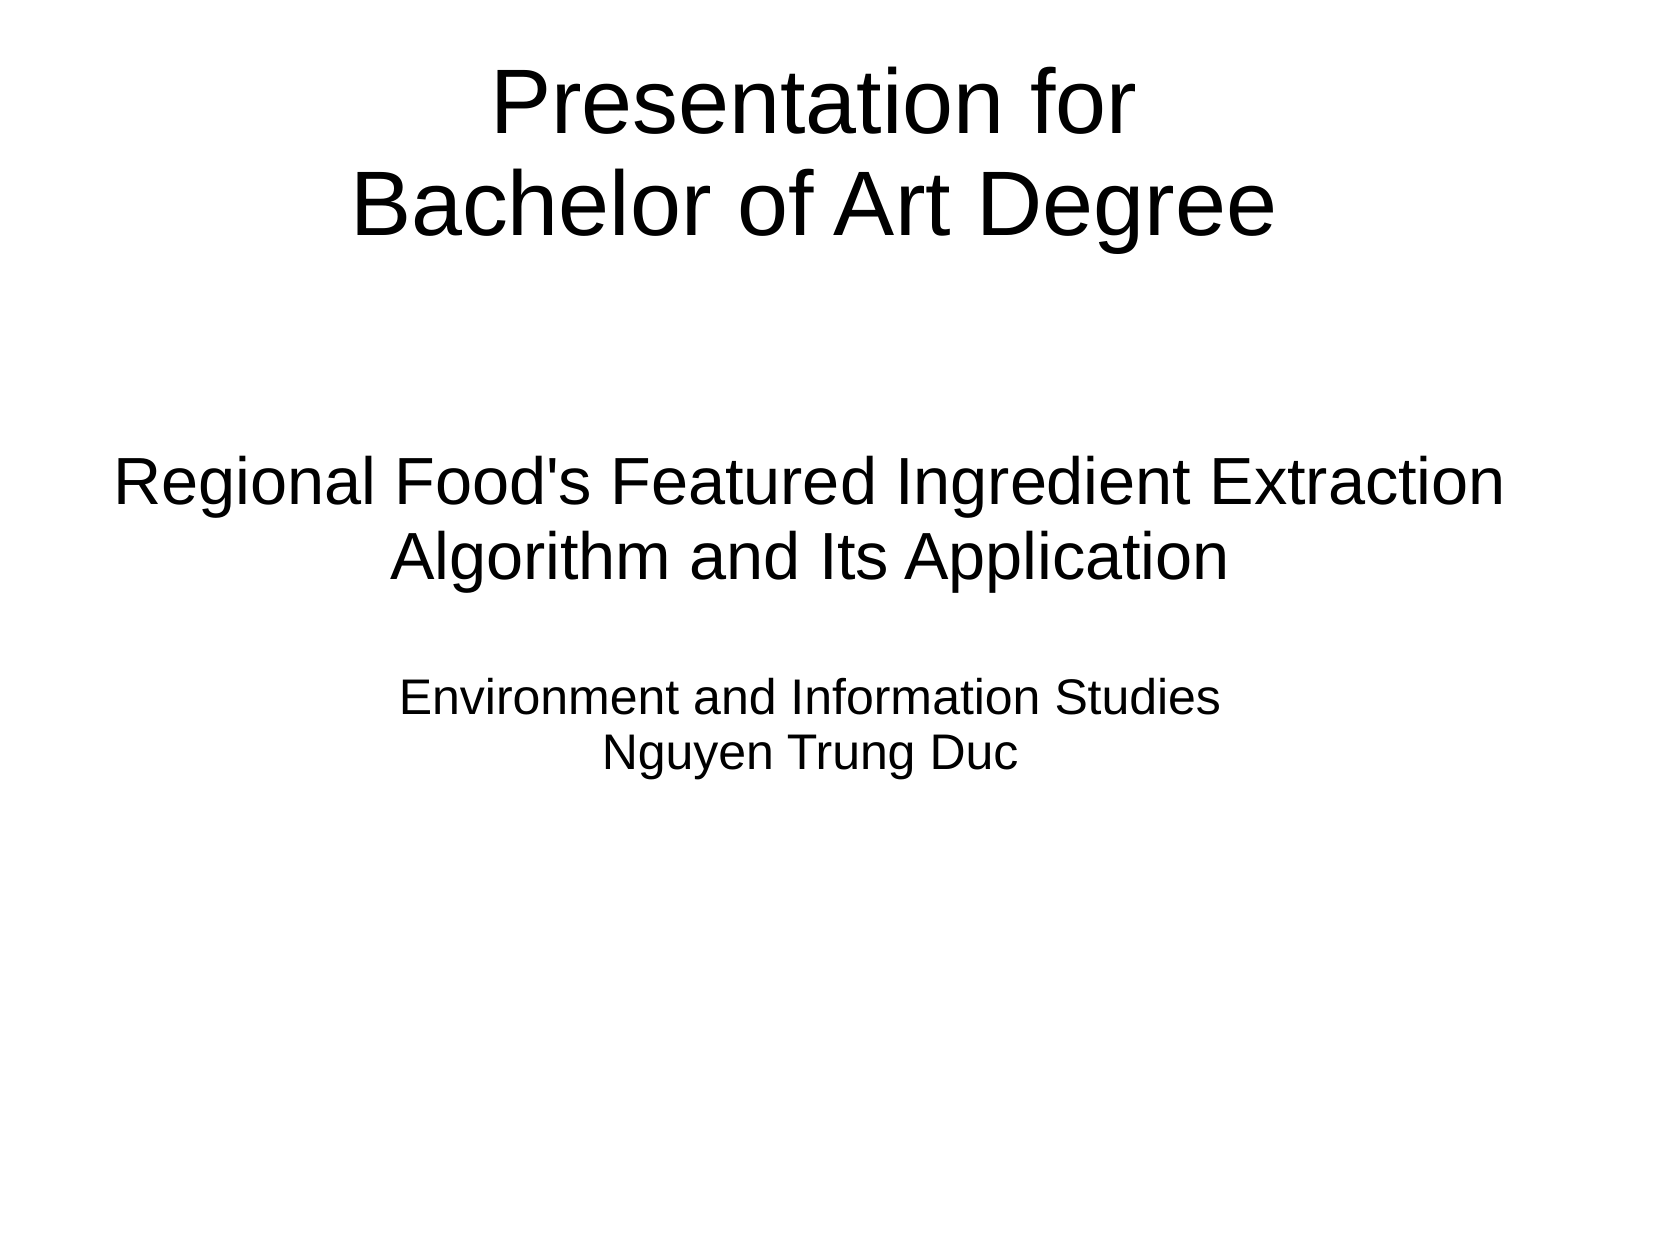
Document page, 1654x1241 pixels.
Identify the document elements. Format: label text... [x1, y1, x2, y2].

subtitle Regional Food's Featured Ingredient Extraction Algorithm and Its Application Environment and Information Studies Nguyen Trung Duc [82, 290, 1538, 1010]
title Presentation for Bachelor of Art Degree [82, 49, 1571, 257]
